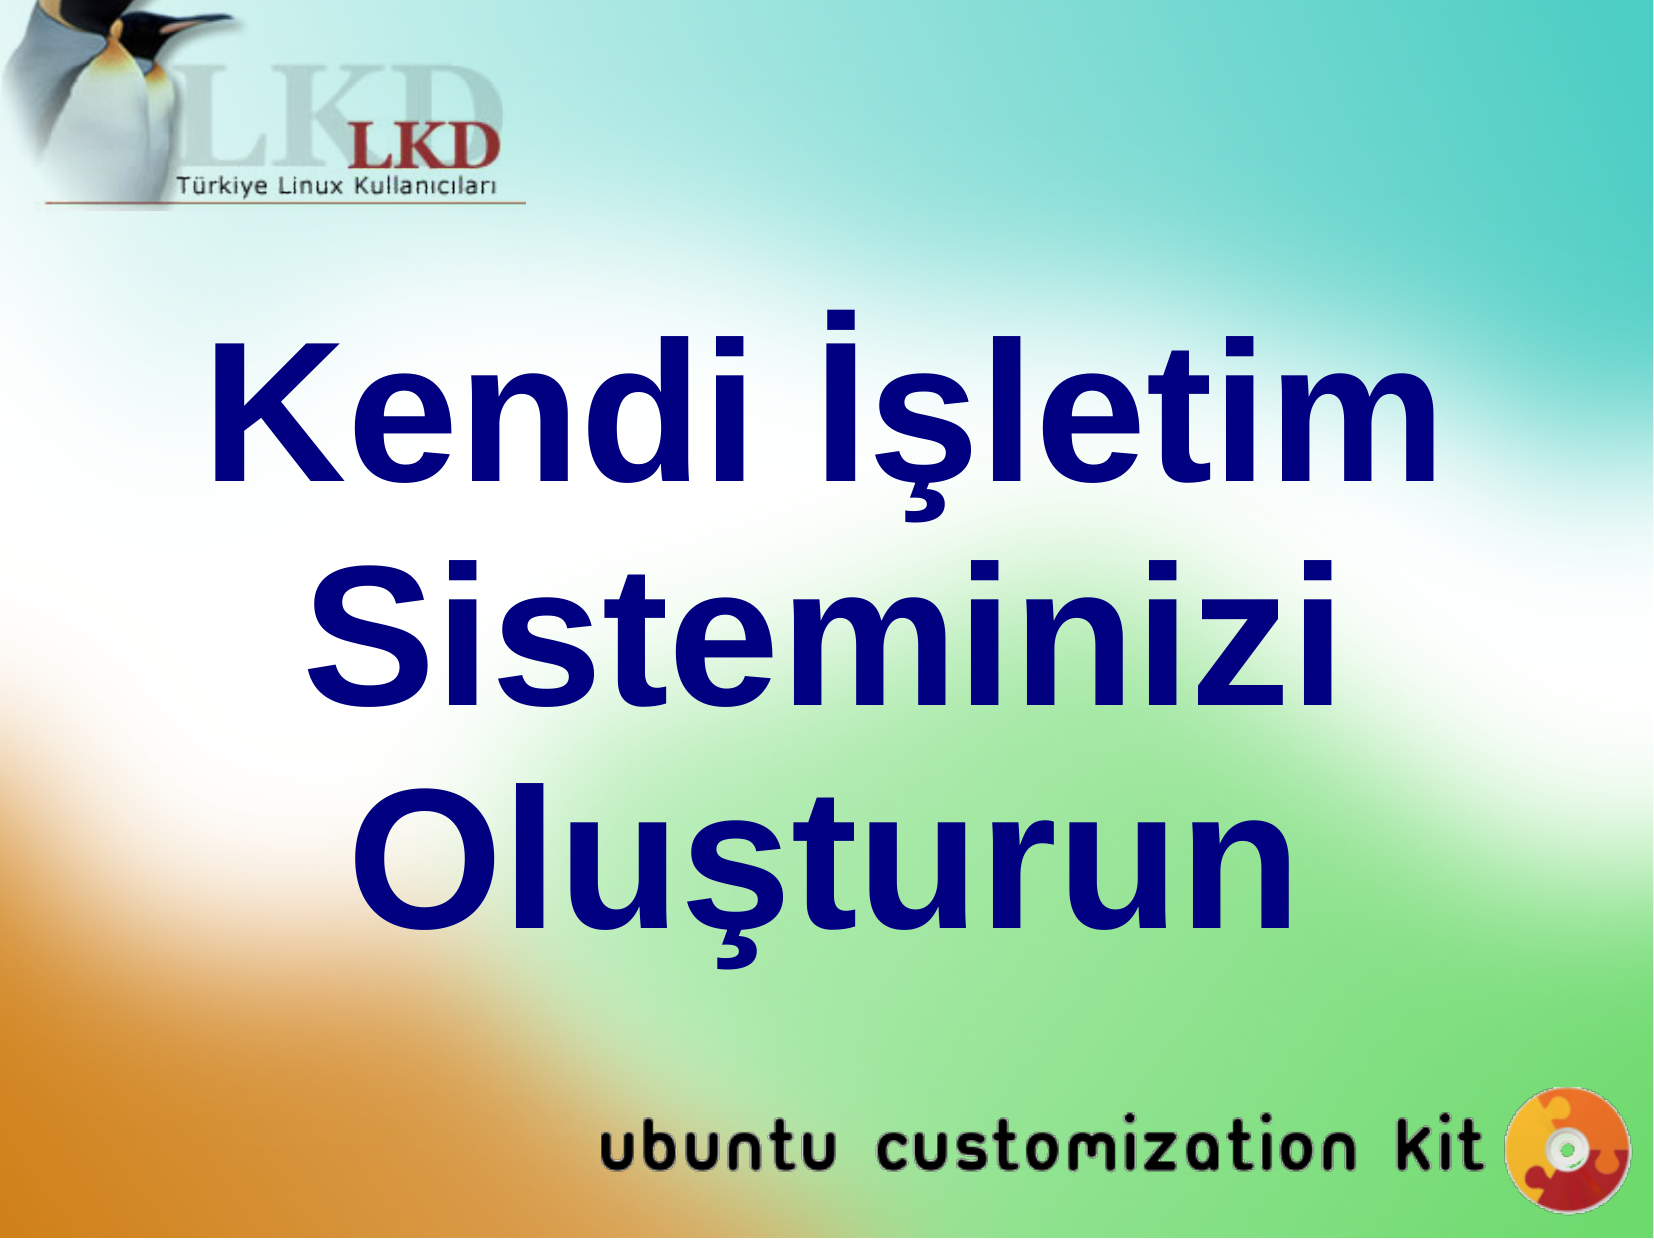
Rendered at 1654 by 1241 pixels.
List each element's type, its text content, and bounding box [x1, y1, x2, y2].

picture [0, 0, 1654, 1238]
title Kendi İşletim Sisteminizi Oluşturun [112, 262, 1538, 1009]
